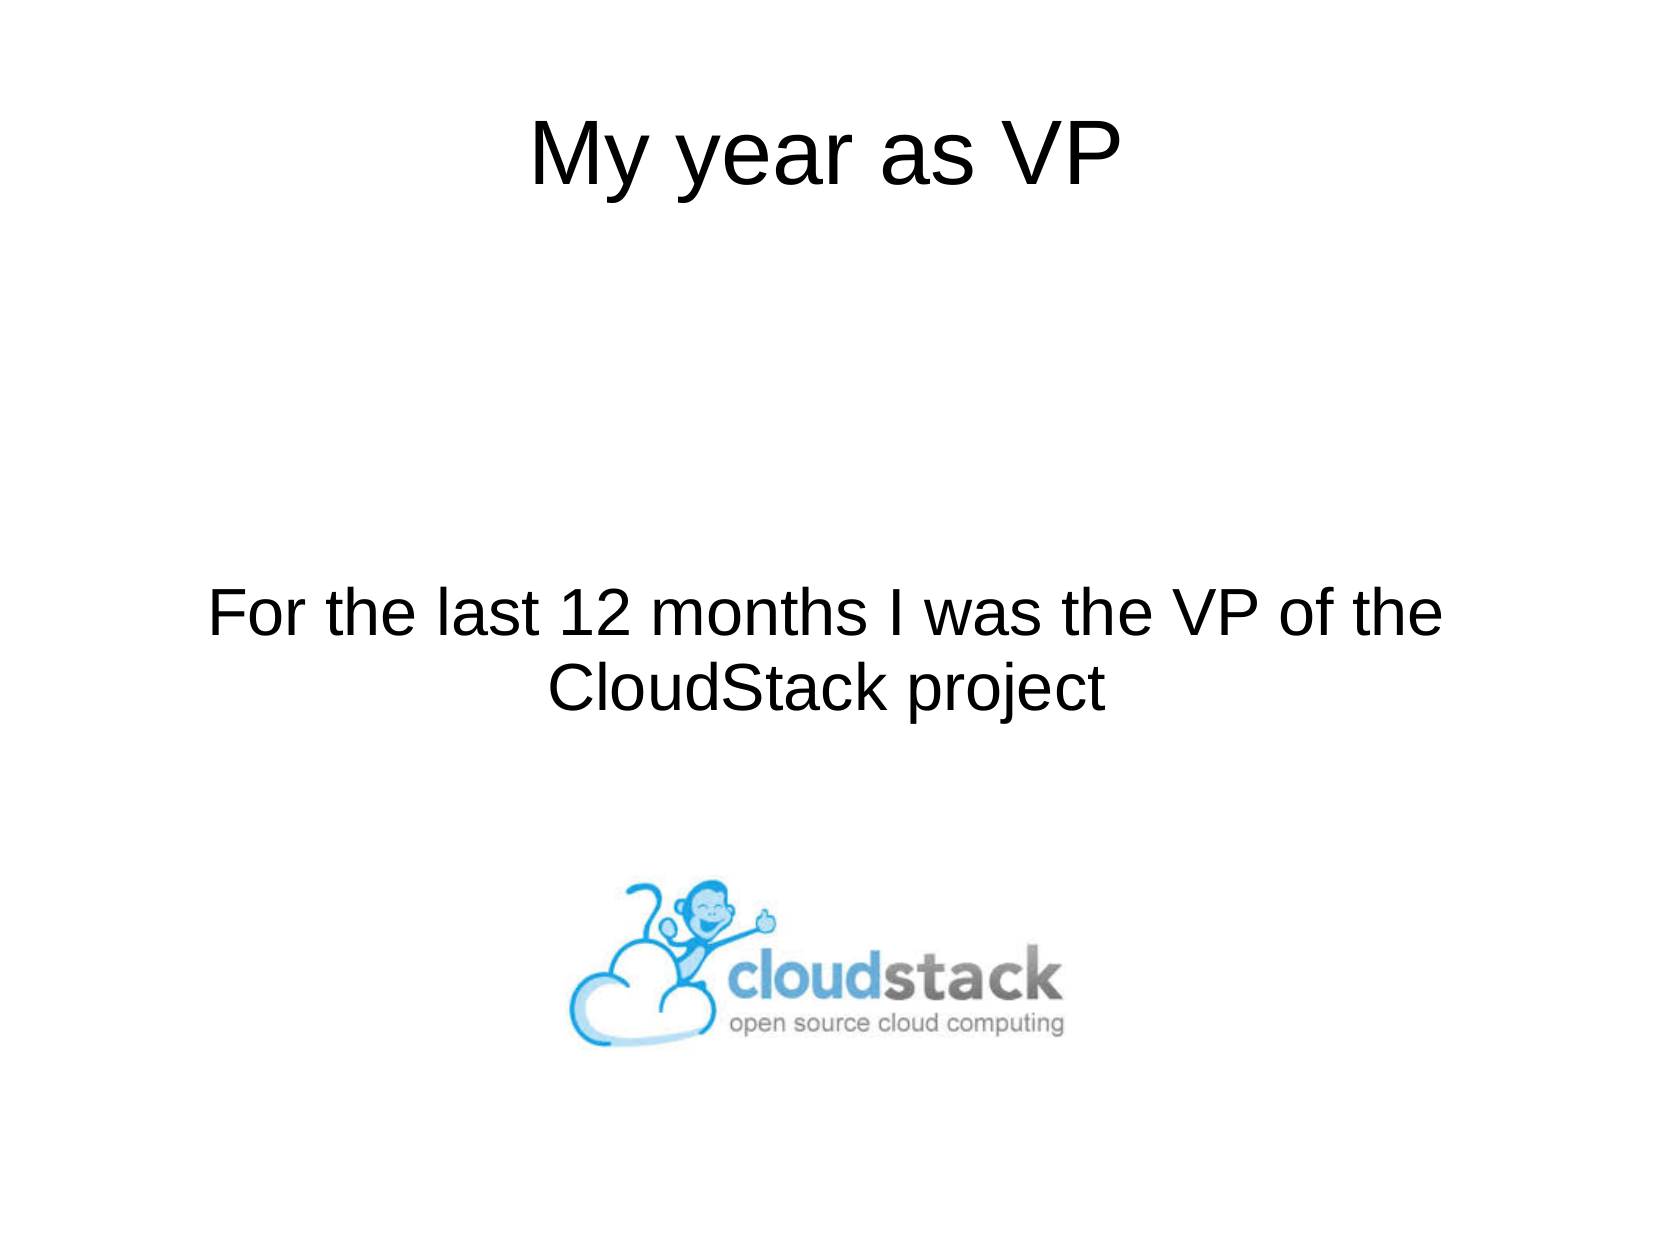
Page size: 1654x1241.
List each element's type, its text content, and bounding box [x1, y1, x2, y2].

subtitle For the last 12 months I was the VP of the CloudStack project [82, 290, 1571, 1010]
picture [540, 850, 1099, 1071]
title My year as VP [82, 49, 1571, 257]
